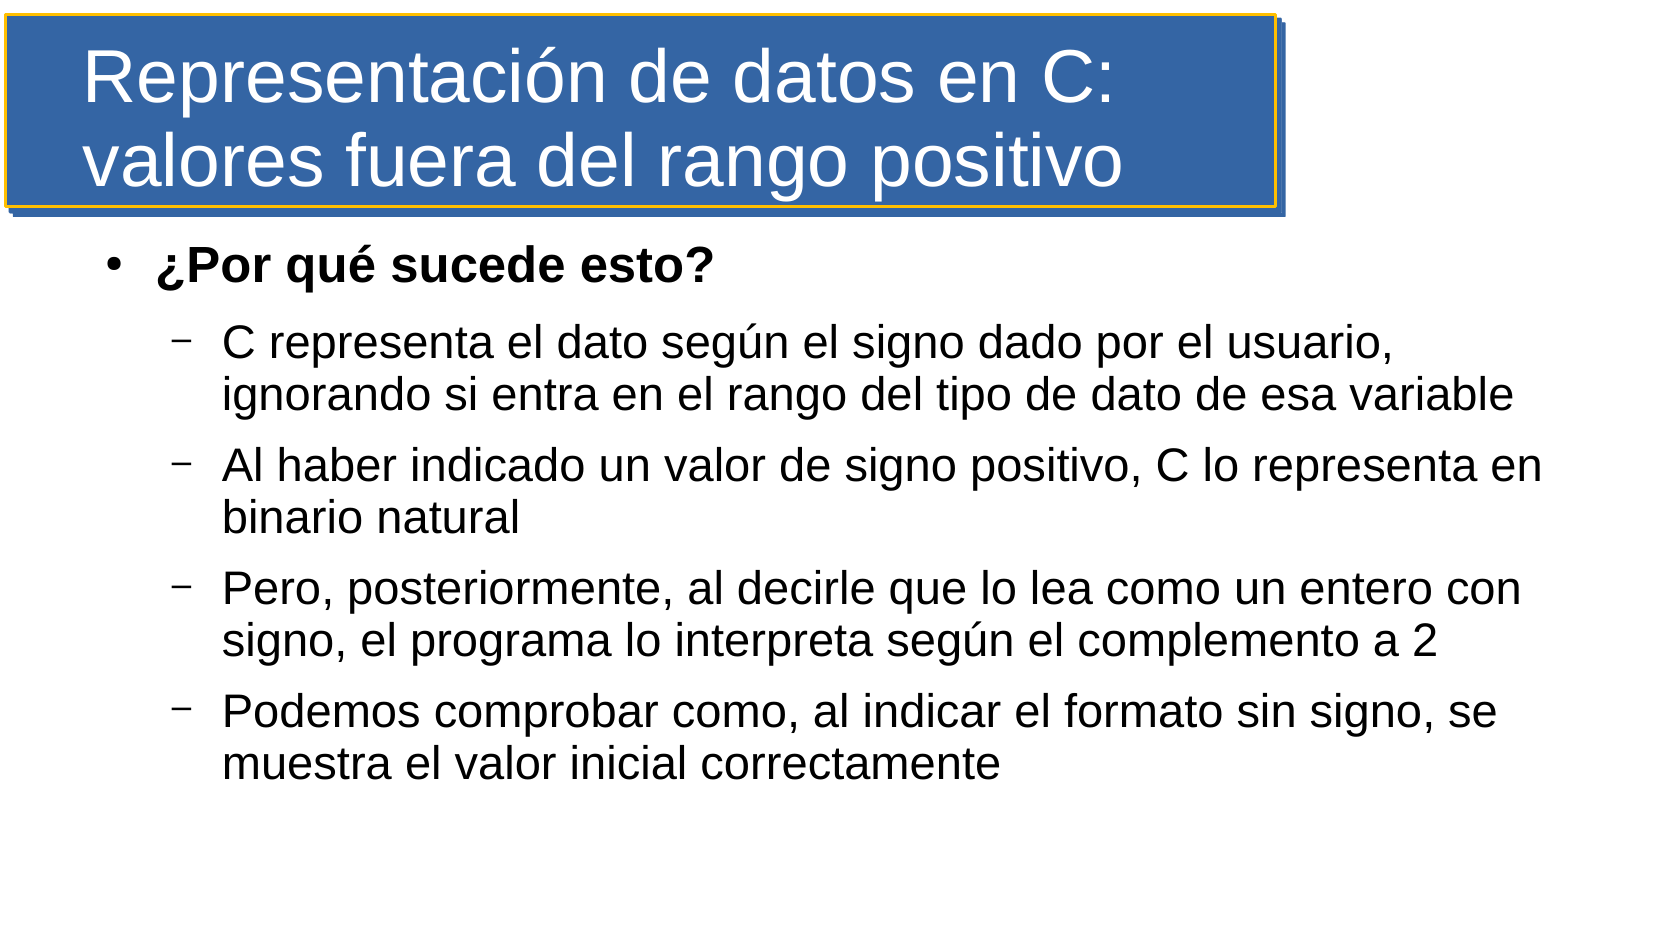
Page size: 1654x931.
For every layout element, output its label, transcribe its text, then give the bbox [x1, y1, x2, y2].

list ¿Por qué sucede esto? C representa el dato según el signo dado por el usuario, ignorando si entra en el rango del tipo de dato de esa variable Al haber indicado un valor de signo positivo, C lo representa en binario natural Pero, posteriormente, al decirle que lo lea como un entero con signo, el programa lo interpreta según el complemento a 2 Podemos comprobar como, al indicar el formato sin signo, se muestra el valor inicial correctamente [88, 236, 1565, 798]
title Representación de datos en C: valores fuera del rango positivo [82, 34, 1235, 203]
